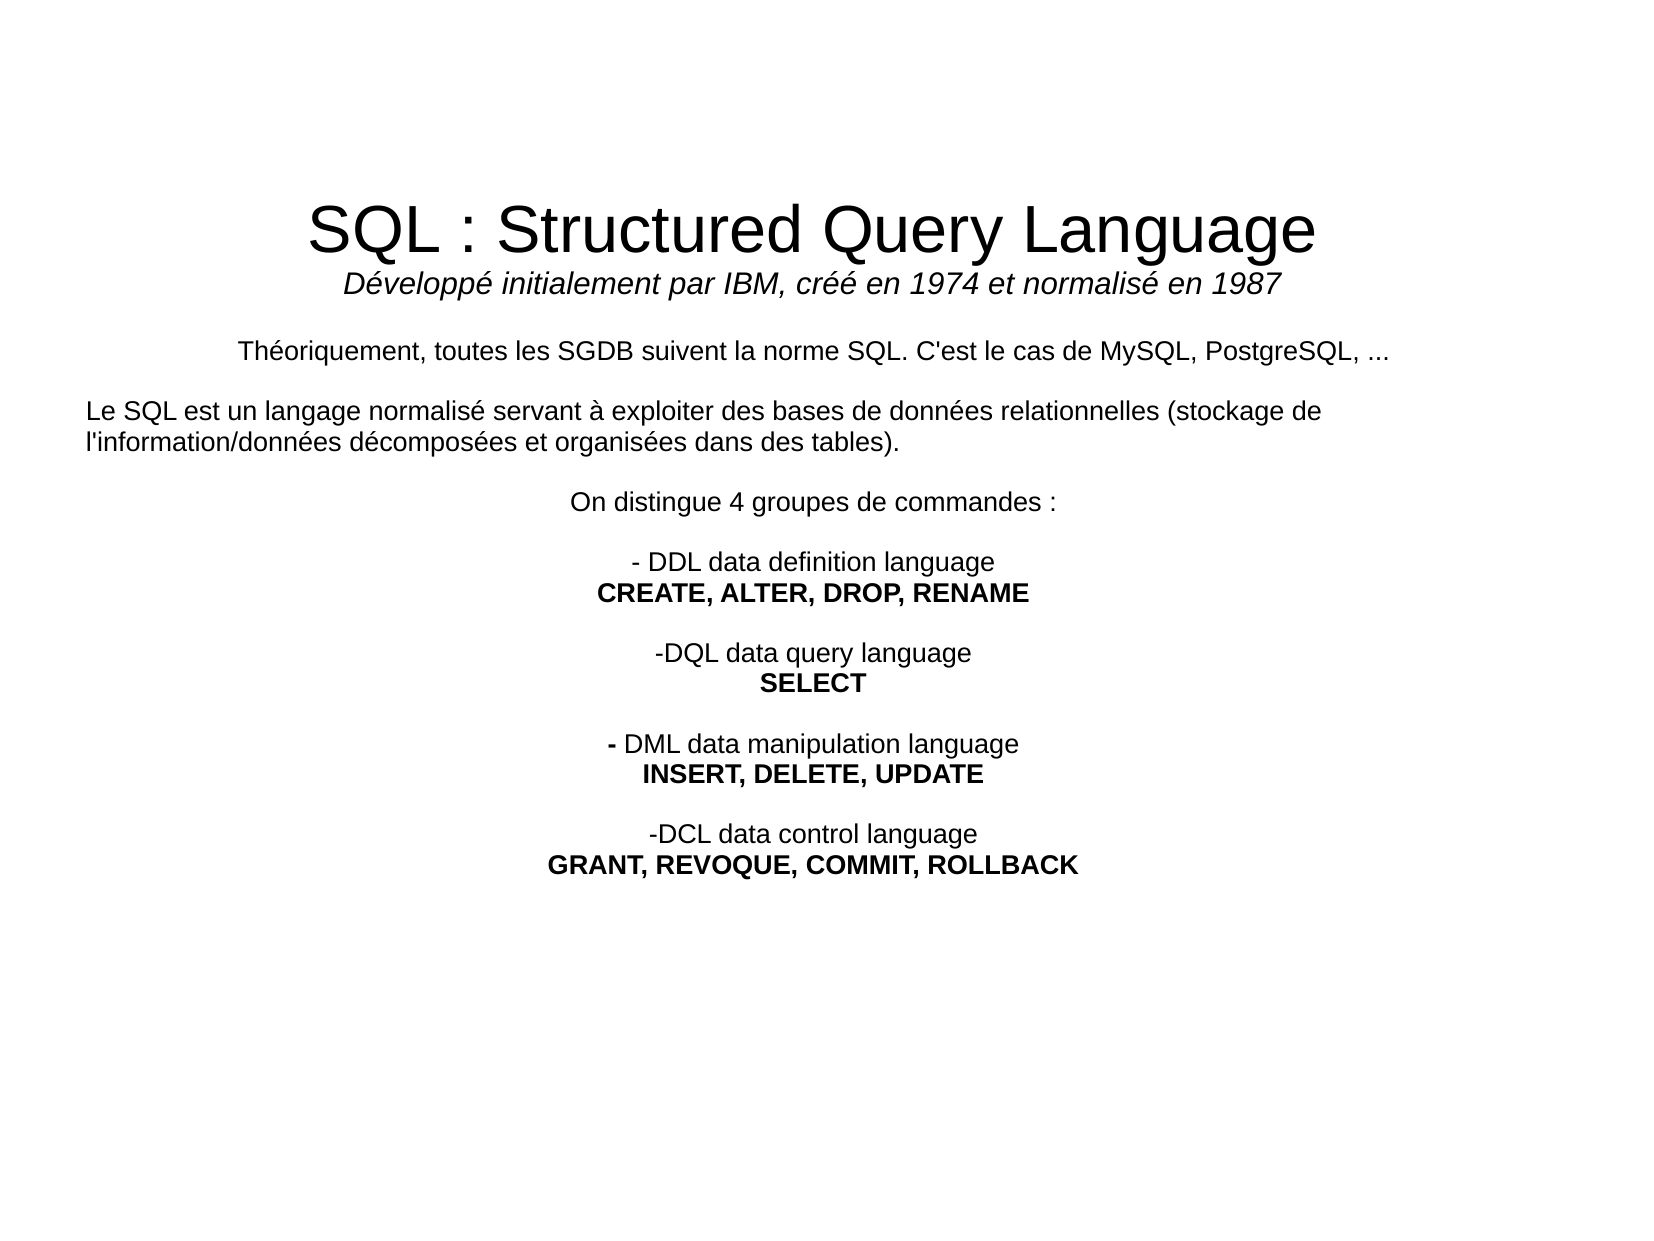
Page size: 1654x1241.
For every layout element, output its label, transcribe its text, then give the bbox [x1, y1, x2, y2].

subtitle SQL : Structured Query Language Développé initialement par IBM, créé en 1974 et normalisé en 1987 Théoriquement, toutes les SGDB suivent la norme SQL. C'est le cas de MySQL, PostgreSQL, ... Le SQL est un langage normalisé servant à exploiter des bases de données relationnelles (stockage de l'information/données décomposées et organisées dans des tables). On distingue 4 groupes de commandes : - DDL data definition language CREATE, ALTER, DROP, RENAME -DQL data query language SELECT - DML data manipulation language INSERT, DELETE, UPDATE -DCL data control language GRANT, REVOQUE, COMMIT, ROLLBACK [85, 176, 1541, 896]
